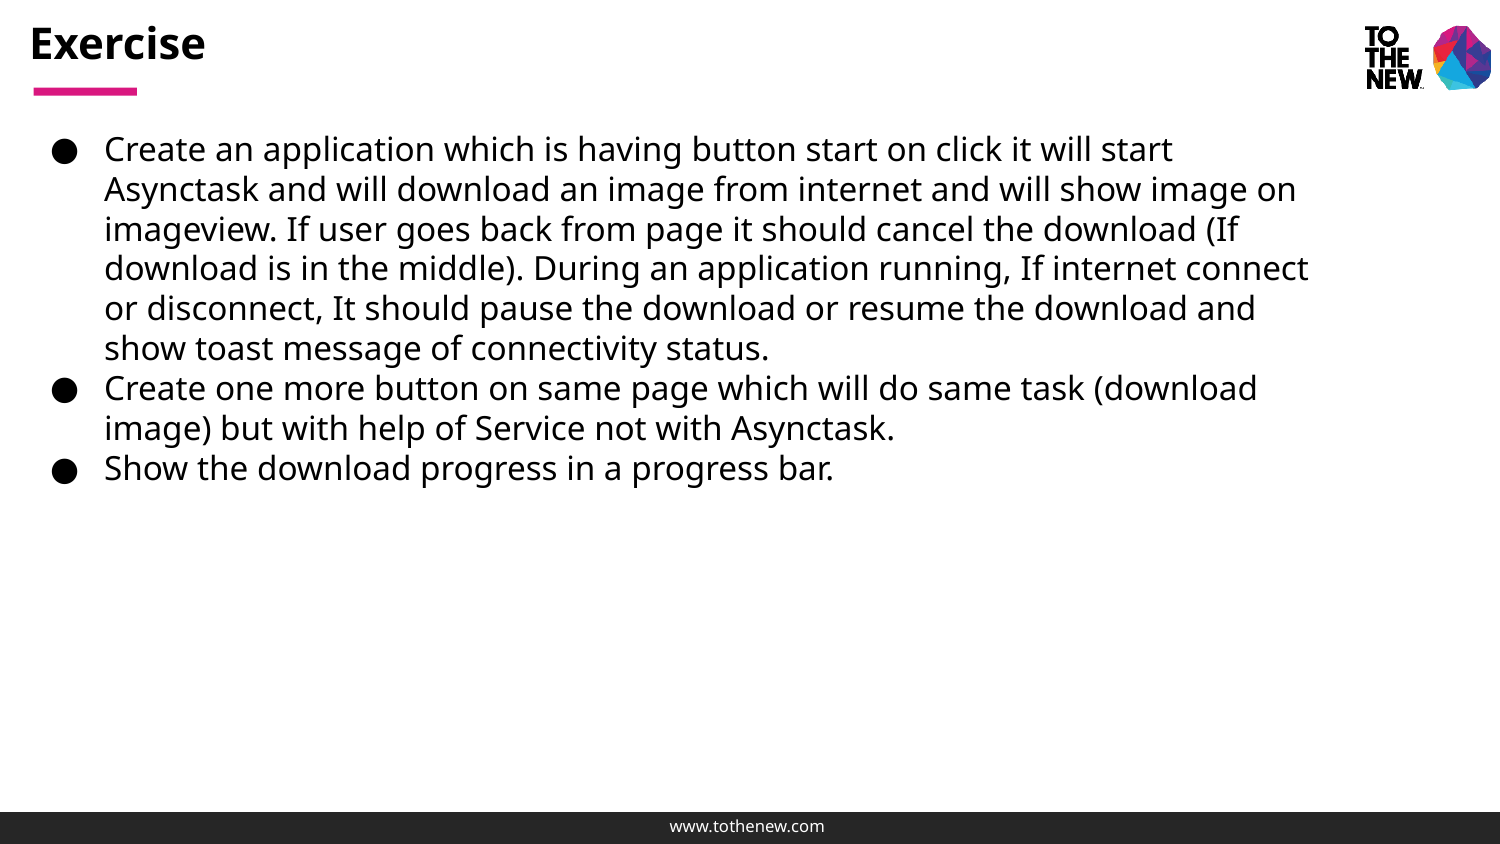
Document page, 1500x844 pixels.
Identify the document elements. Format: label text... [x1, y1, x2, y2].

title Exercise [14, 14, 1350, 85]
picture [1350, 0, 1500, 116]
list Create an application which is having button start on click it will start Asynctask and will download an image from internet and will show image on imageview. If user goes back from page it should cancel the download (If download is in the middle). During an application running, If internet connect or disconnect, It should pause the download or resume the download and show toast message of connectivity status. Create one more button on same page which will do same task (download image) but with help of Service not with Asynctask. Show the download progress in a progress bar. [14, 84, 1330, 541]
